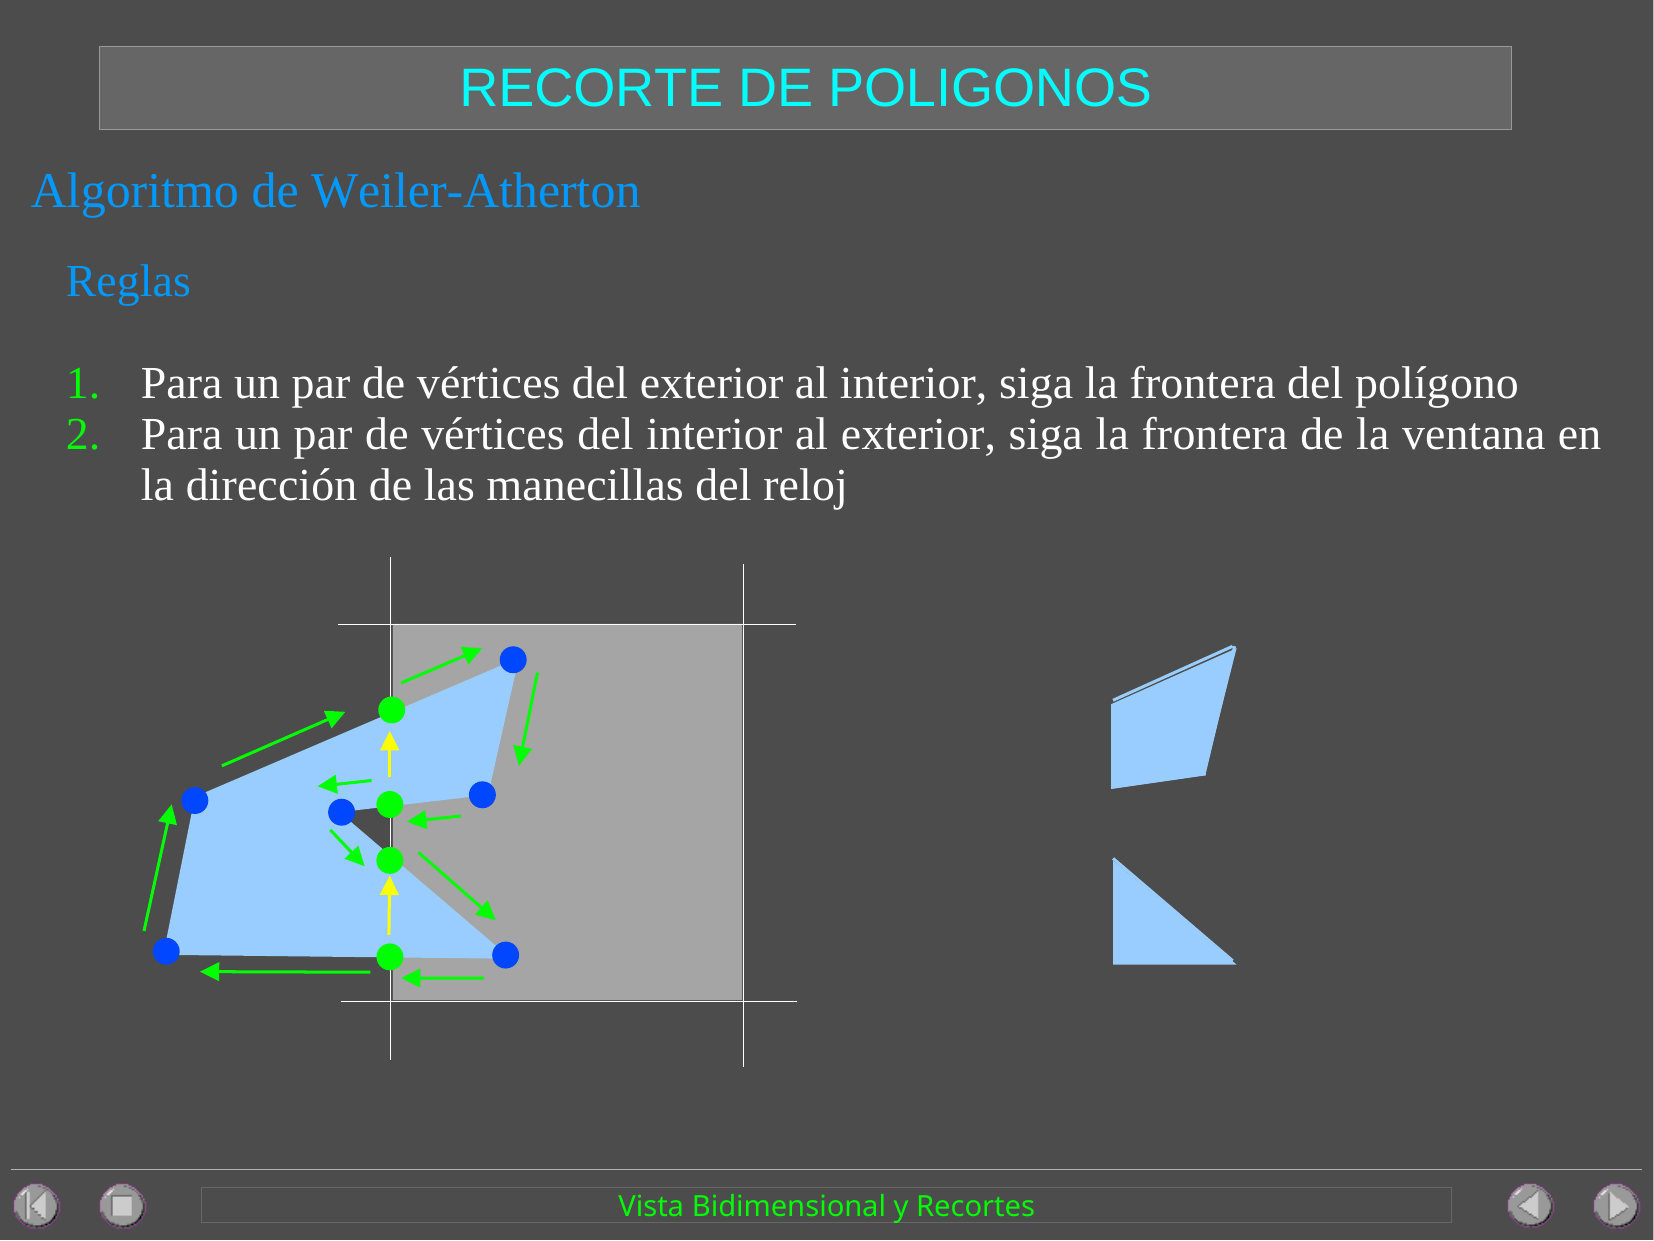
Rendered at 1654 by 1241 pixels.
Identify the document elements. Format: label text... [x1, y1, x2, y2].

picture [97, 1181, 148, 1232]
picture [1591, 1181, 1642, 1232]
picture [11, 1181, 62, 1232]
picture [1505, 1181, 1556, 1231]
text_box Reglas 1. Para un par de vértices del exterior al interior, siga la frontera del polígono 2. Para un par de vértices del interior al exterior, siga la frontera de la ventana en la dirección de las manecillas del reloj [65, 255, 1606, 552]
title RECORTE DE POLIGONOS [99, 46, 1512, 130]
text_box [1111, 648, 1237, 789]
text_box [1113, 860, 1237, 965]
text_box [152, 625, 743, 1001]
text_box Algoritmo de Weiler-Atherton [30, 162, 1525, 223]
